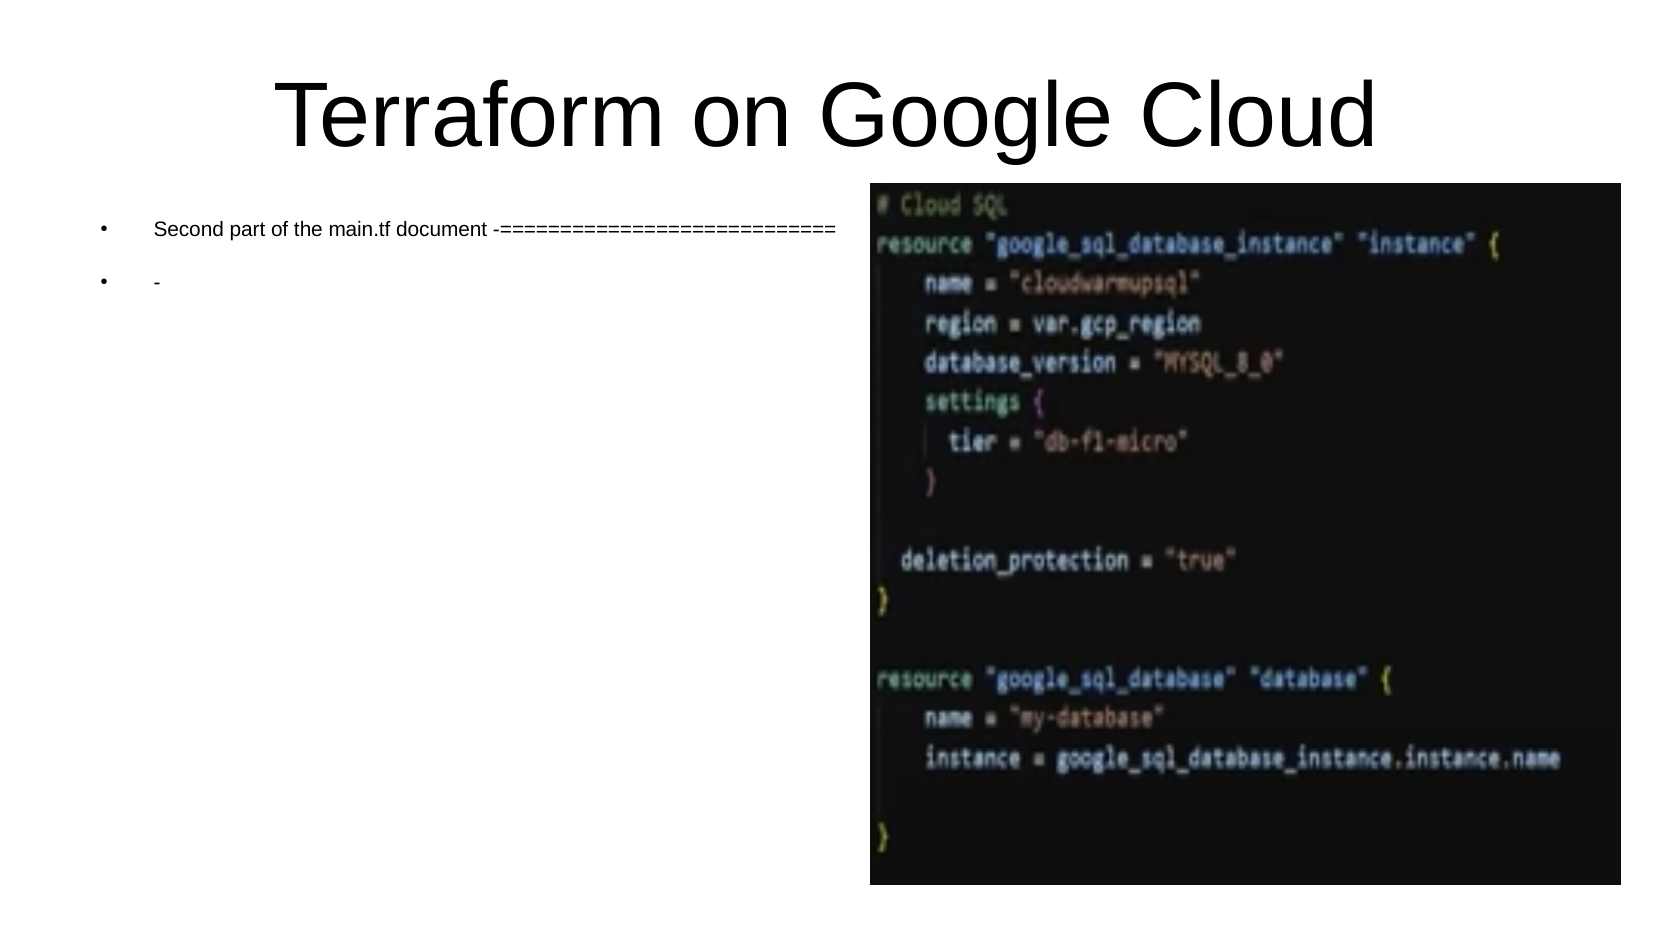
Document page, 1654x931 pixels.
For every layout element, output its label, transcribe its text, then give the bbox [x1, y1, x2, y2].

picture [870, 183, 1621, 886]
list Second part of the main.tf document -============================ - [82, 217, 870, 758]
title Terraform on Google Cloud [82, 37, 1571, 193]
